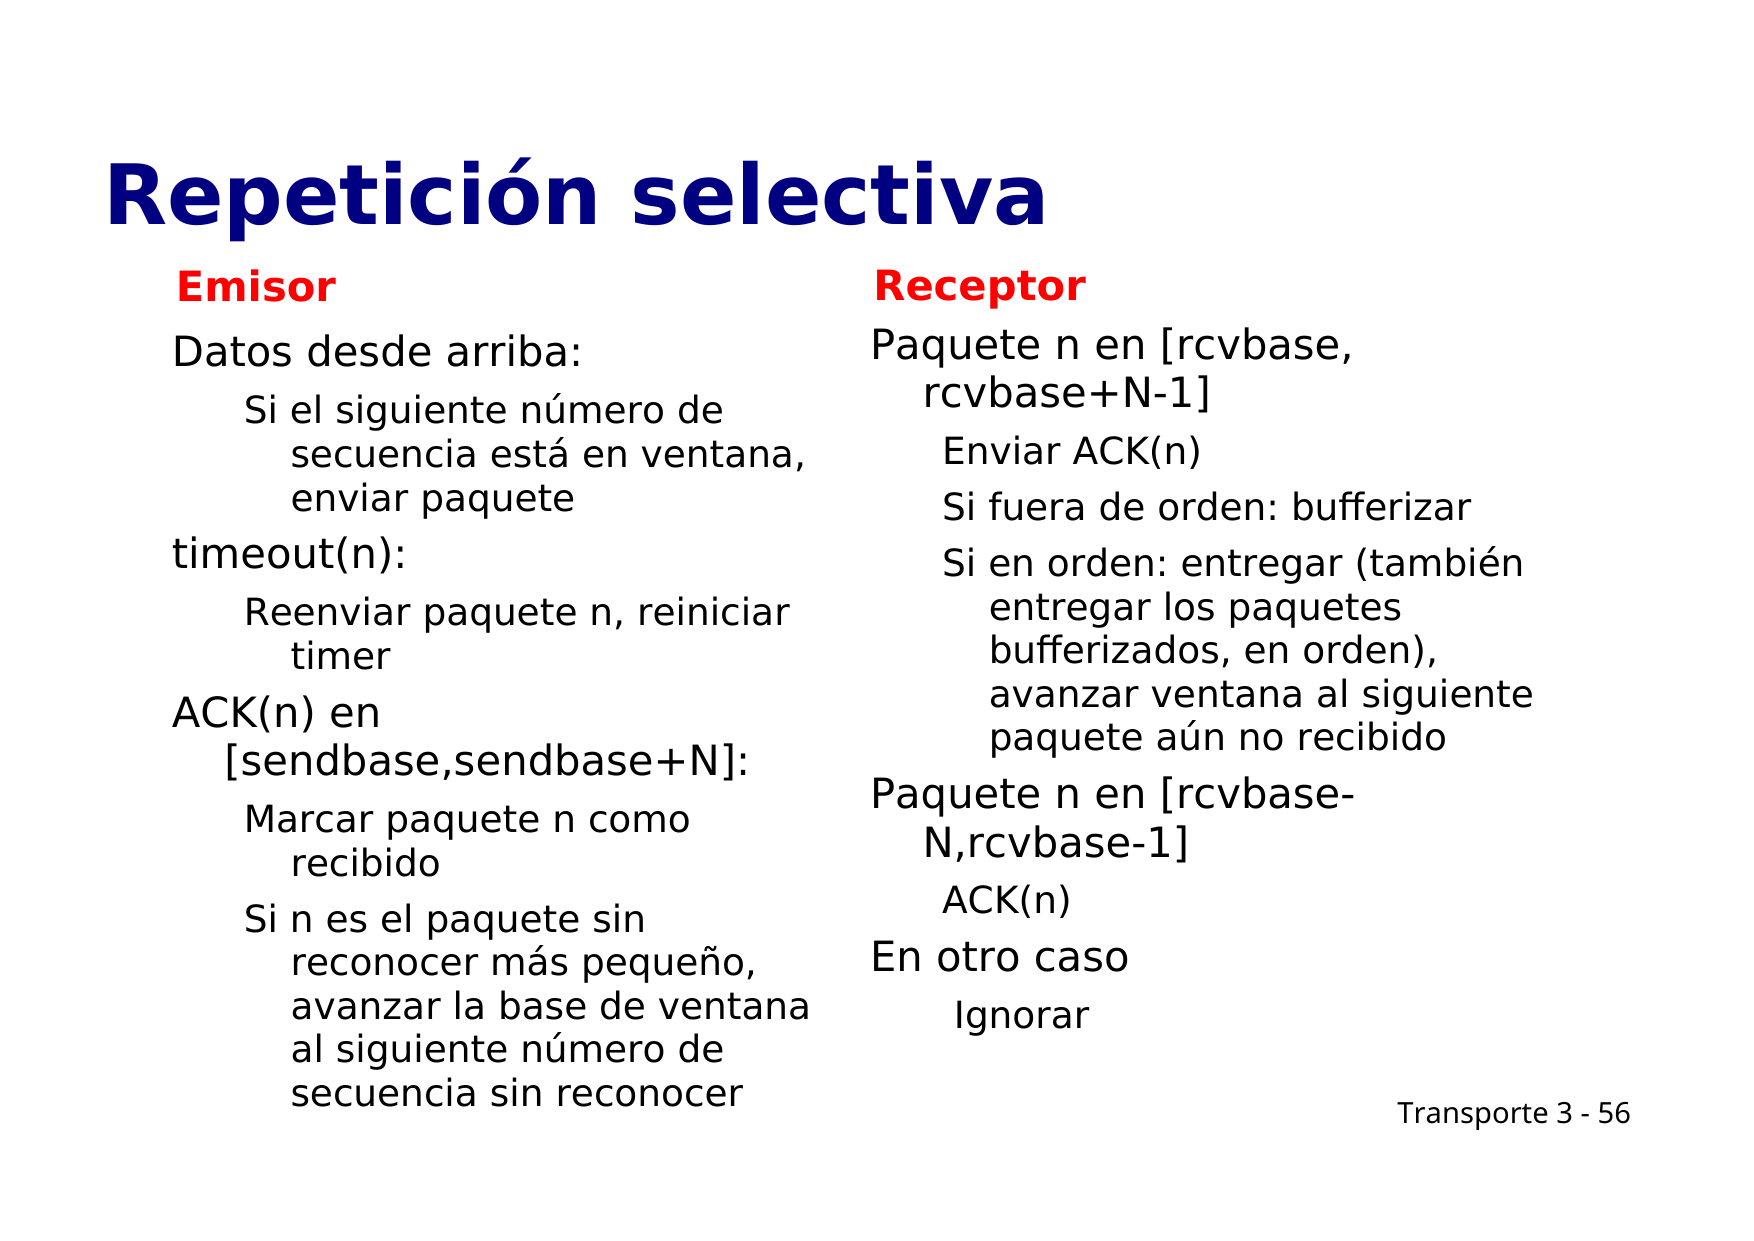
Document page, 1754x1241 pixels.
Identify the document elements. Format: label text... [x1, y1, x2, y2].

list Paquete n en [rcvbase, rcvbase+N-1] Enviar ACK(n) Si fuera de orden: bufferizar Si en orden: entregar (también entregar los paquetes bufferizados, en orden), avanzar ventana al siguiente paquete aún no recibido Paquete n en [rcvbase-N,rcvbase-1] ACK(n) En otro caso Ignorar [866, 320, 1546, 1082]
text_box Emisor [161, 255, 352, 320]
text_box Receptor [858, 254, 1101, 319]
title Repetición selectiva [88, 95, 1654, 298]
list Datos desde arriba: Si el siguiente número de secuencia está en ventana, enviar paquete timeout(n): Reenviar paquete n, reiniciar timer ACK(n) en [sendbase,sendbase+N]: Marcar paquete n como recibido Si n es el paquete sin reconocer más pequeño, avanzar la base de ventana al siguiente número de secuencia sin reconocer [154, 320, 833, 1182]
